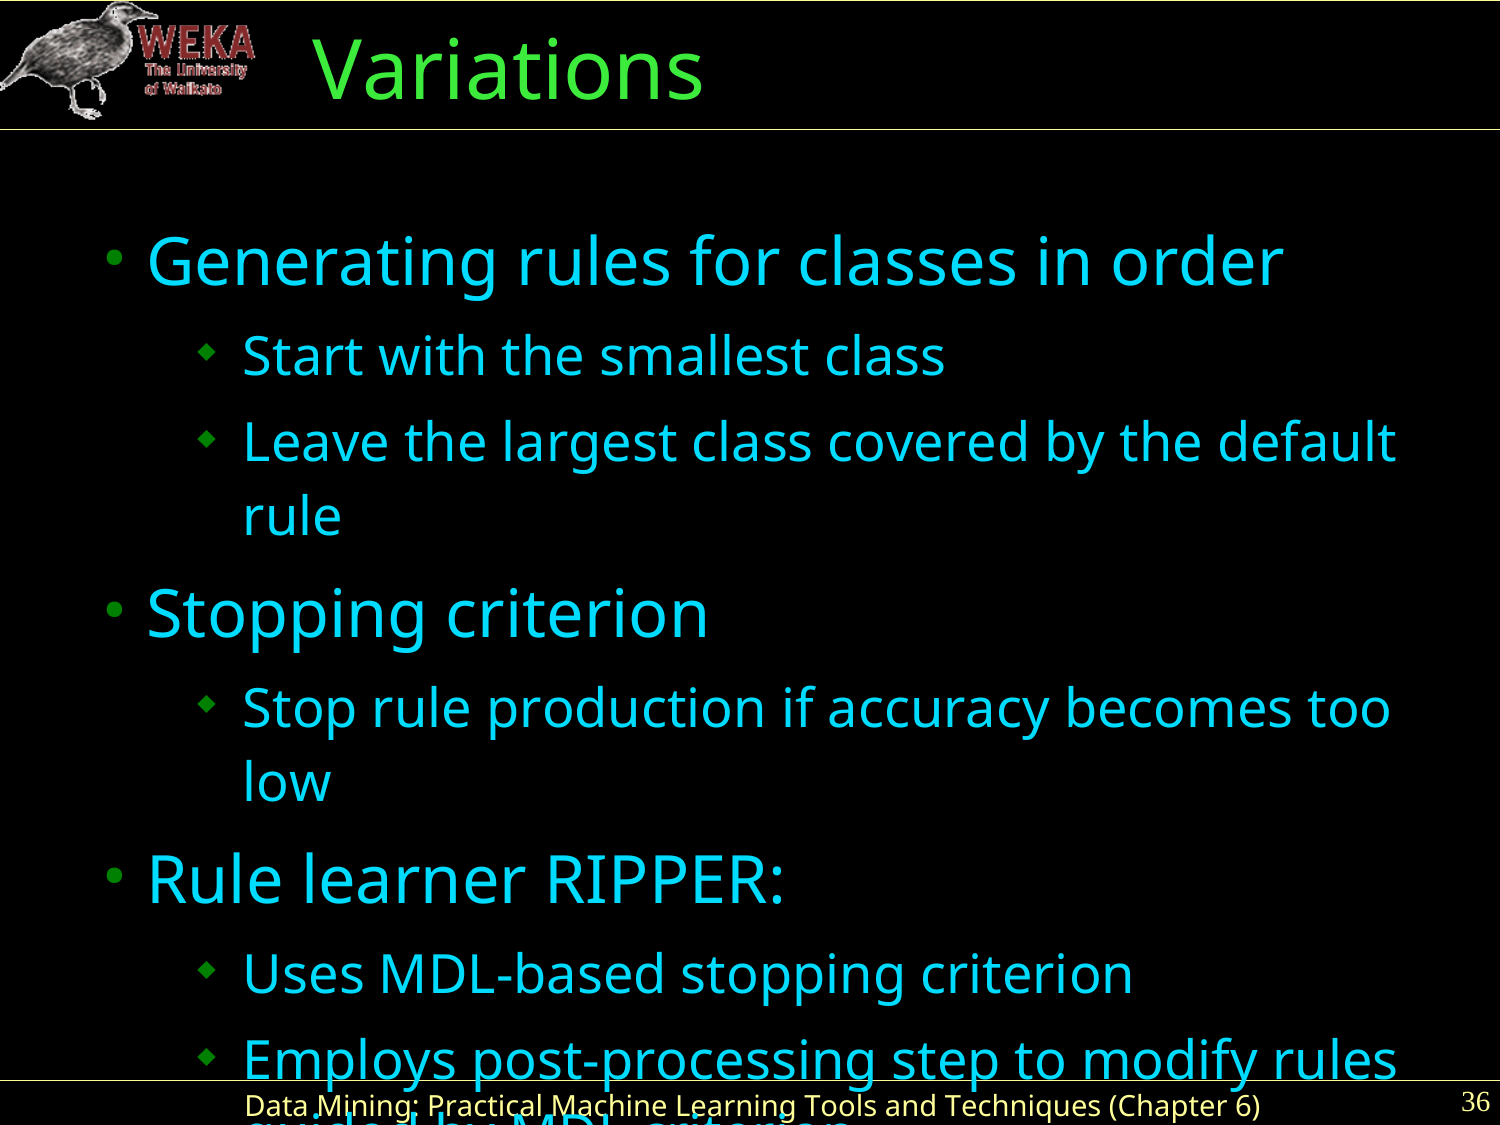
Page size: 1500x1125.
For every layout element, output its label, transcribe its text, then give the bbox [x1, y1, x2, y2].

picture [0, 1, 266, 129]
title Variations [297, 0, 1500, 148]
list Generating rules for classes in order Start with the smallest class Leave the largest class covered by the default rule Stopping criterion Stop rule production if accuracy becomes too low Rule learner RIPPER: Uses MDL-based stopping criterion Employs post-processing step to modify rules guided by MDL criterion [88, 206, 1418, 901]
